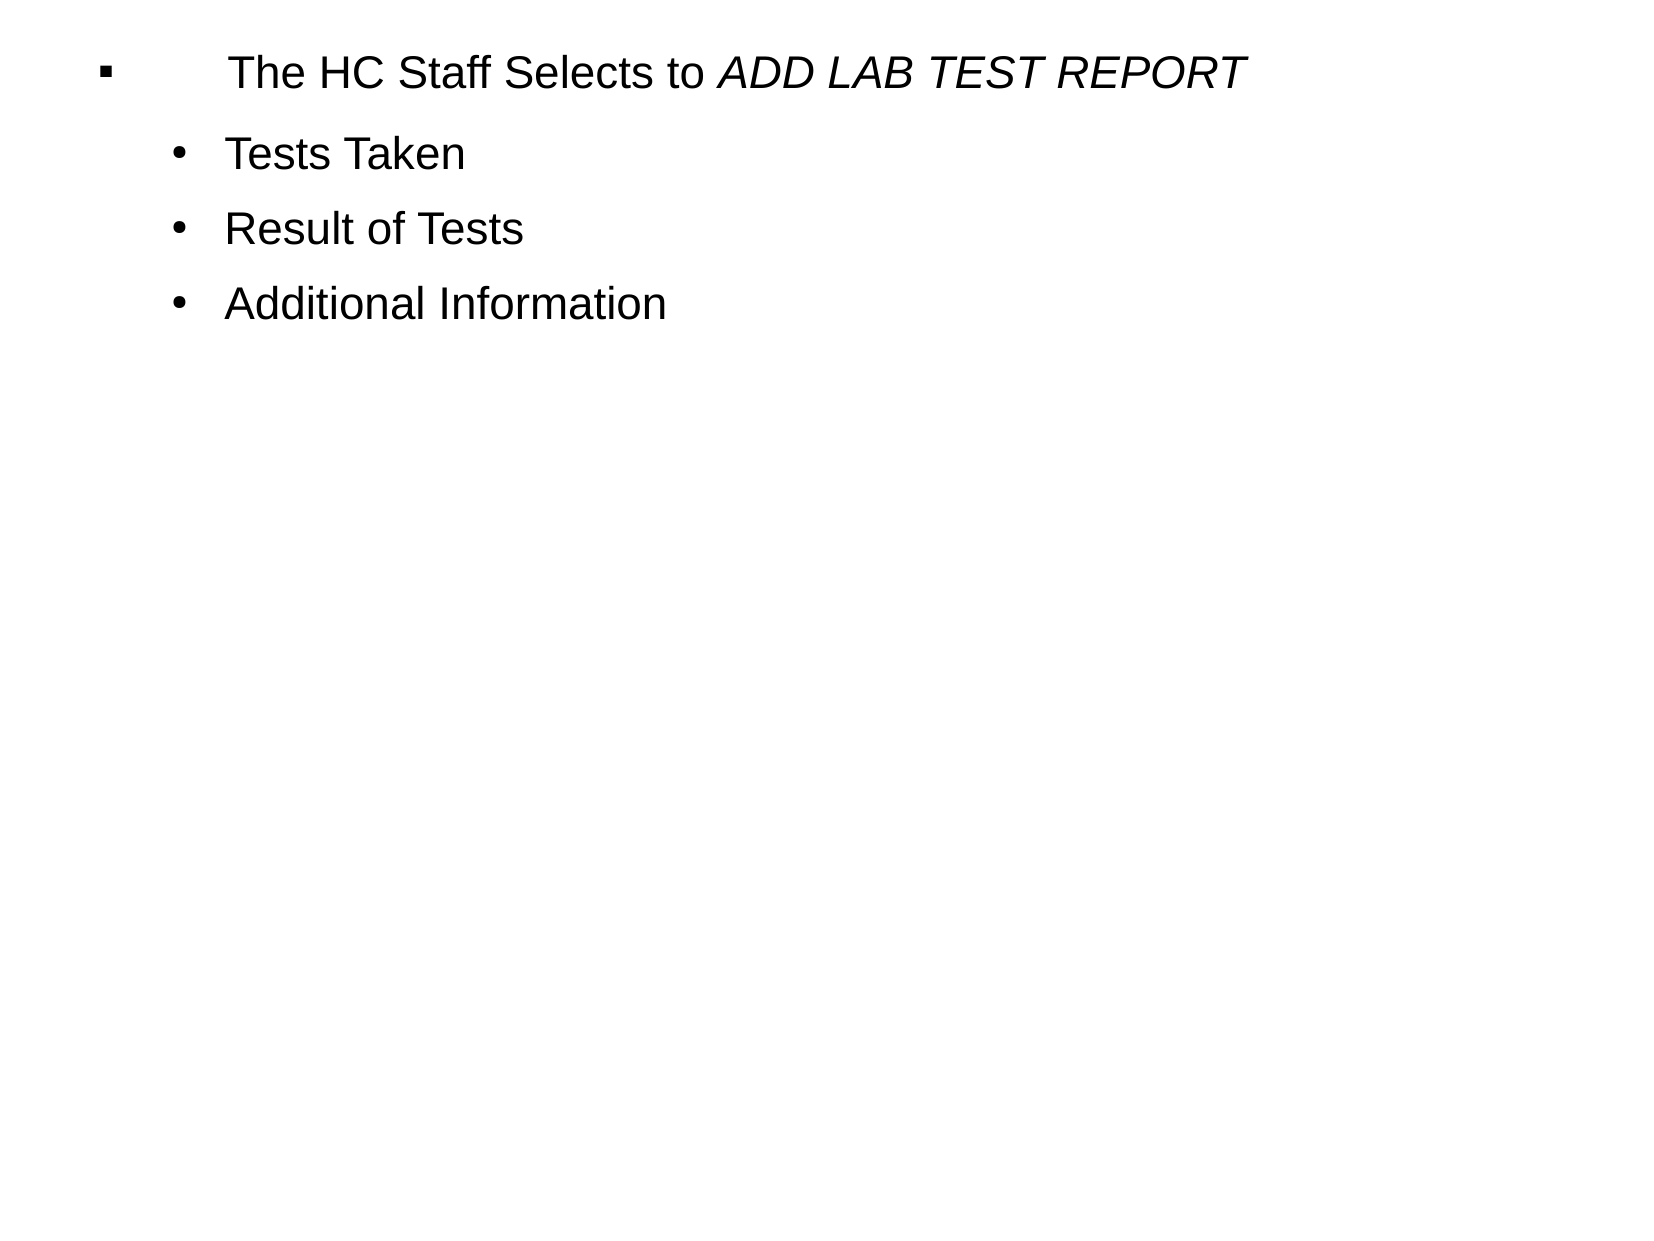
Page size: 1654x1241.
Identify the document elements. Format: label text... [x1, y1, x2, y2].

list The HC Staff Selects to ADD LAB TEST REPORT Tests Taken Result of Tests Additional Information [82, 47, 1538, 1010]
